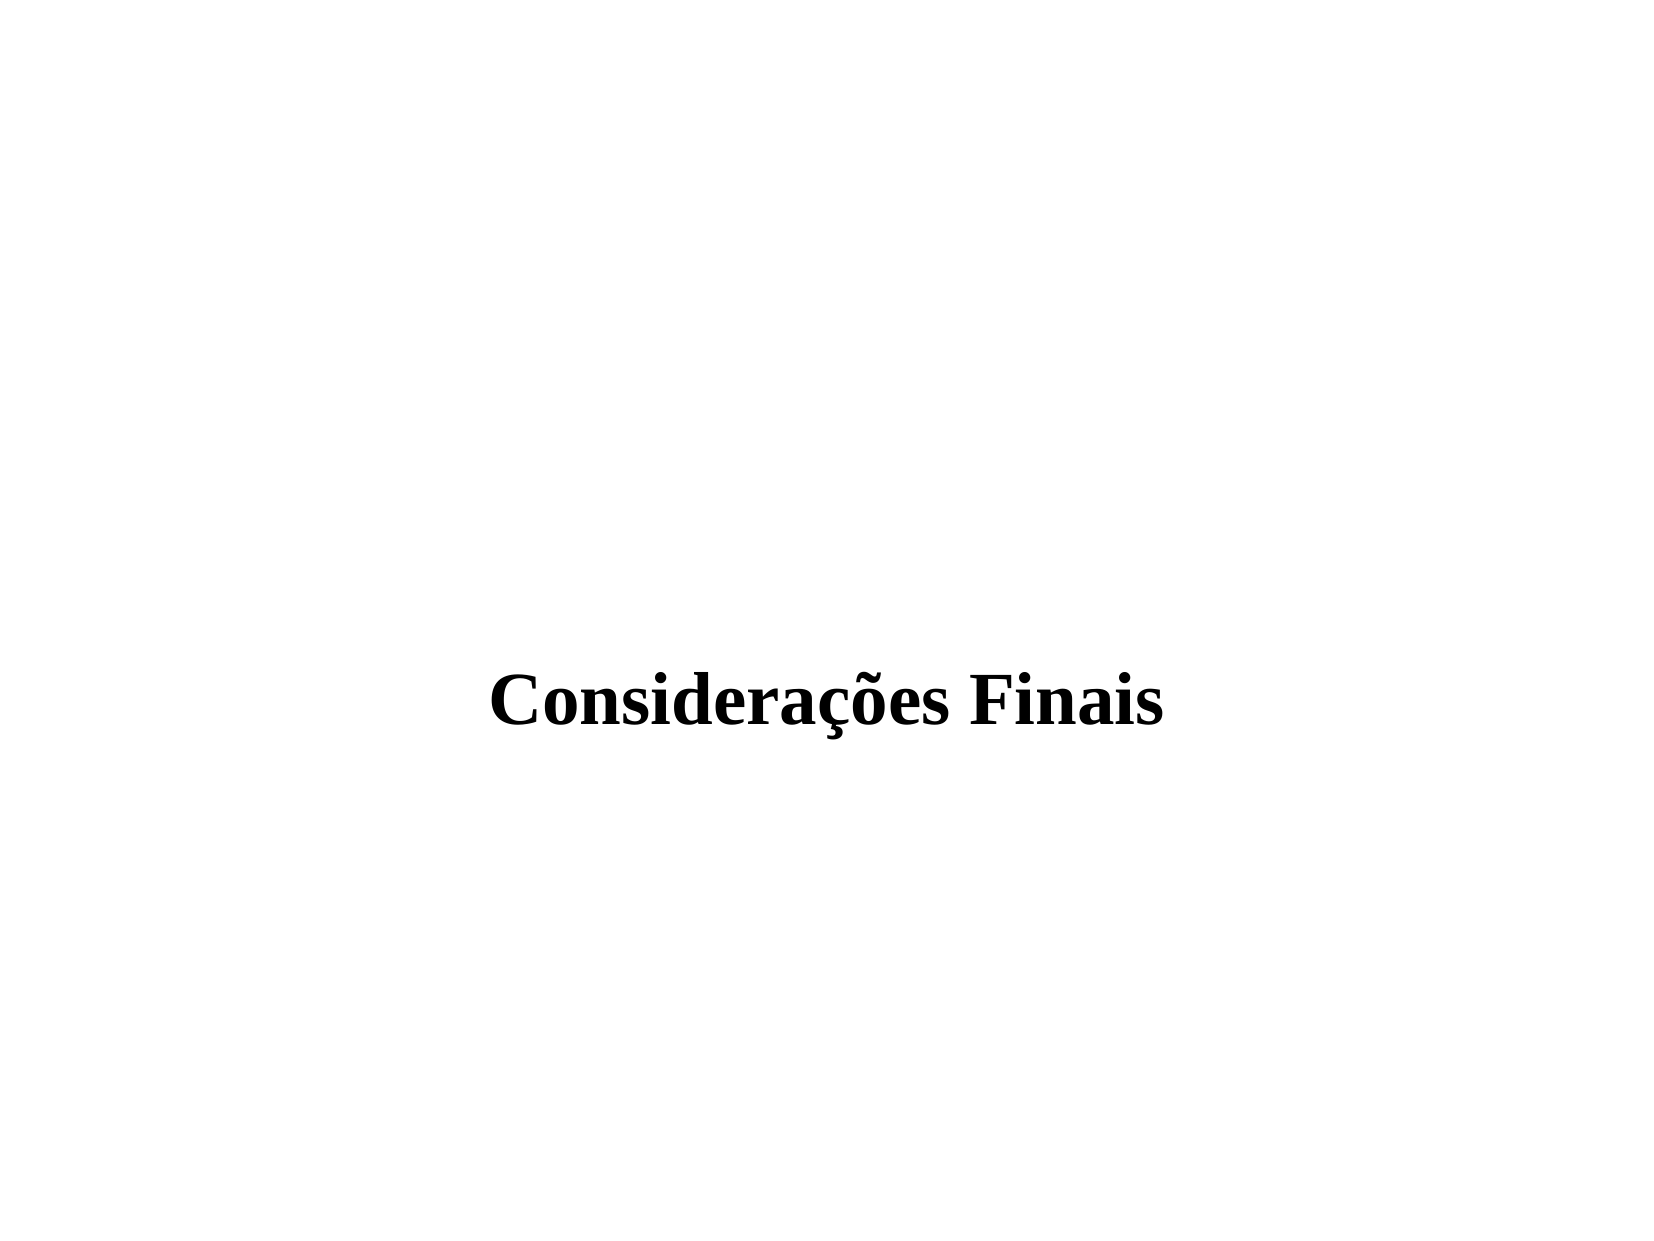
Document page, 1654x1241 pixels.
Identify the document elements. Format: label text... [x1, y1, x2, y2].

subtitle Considerações Finais [82, 297, 1571, 1102]
